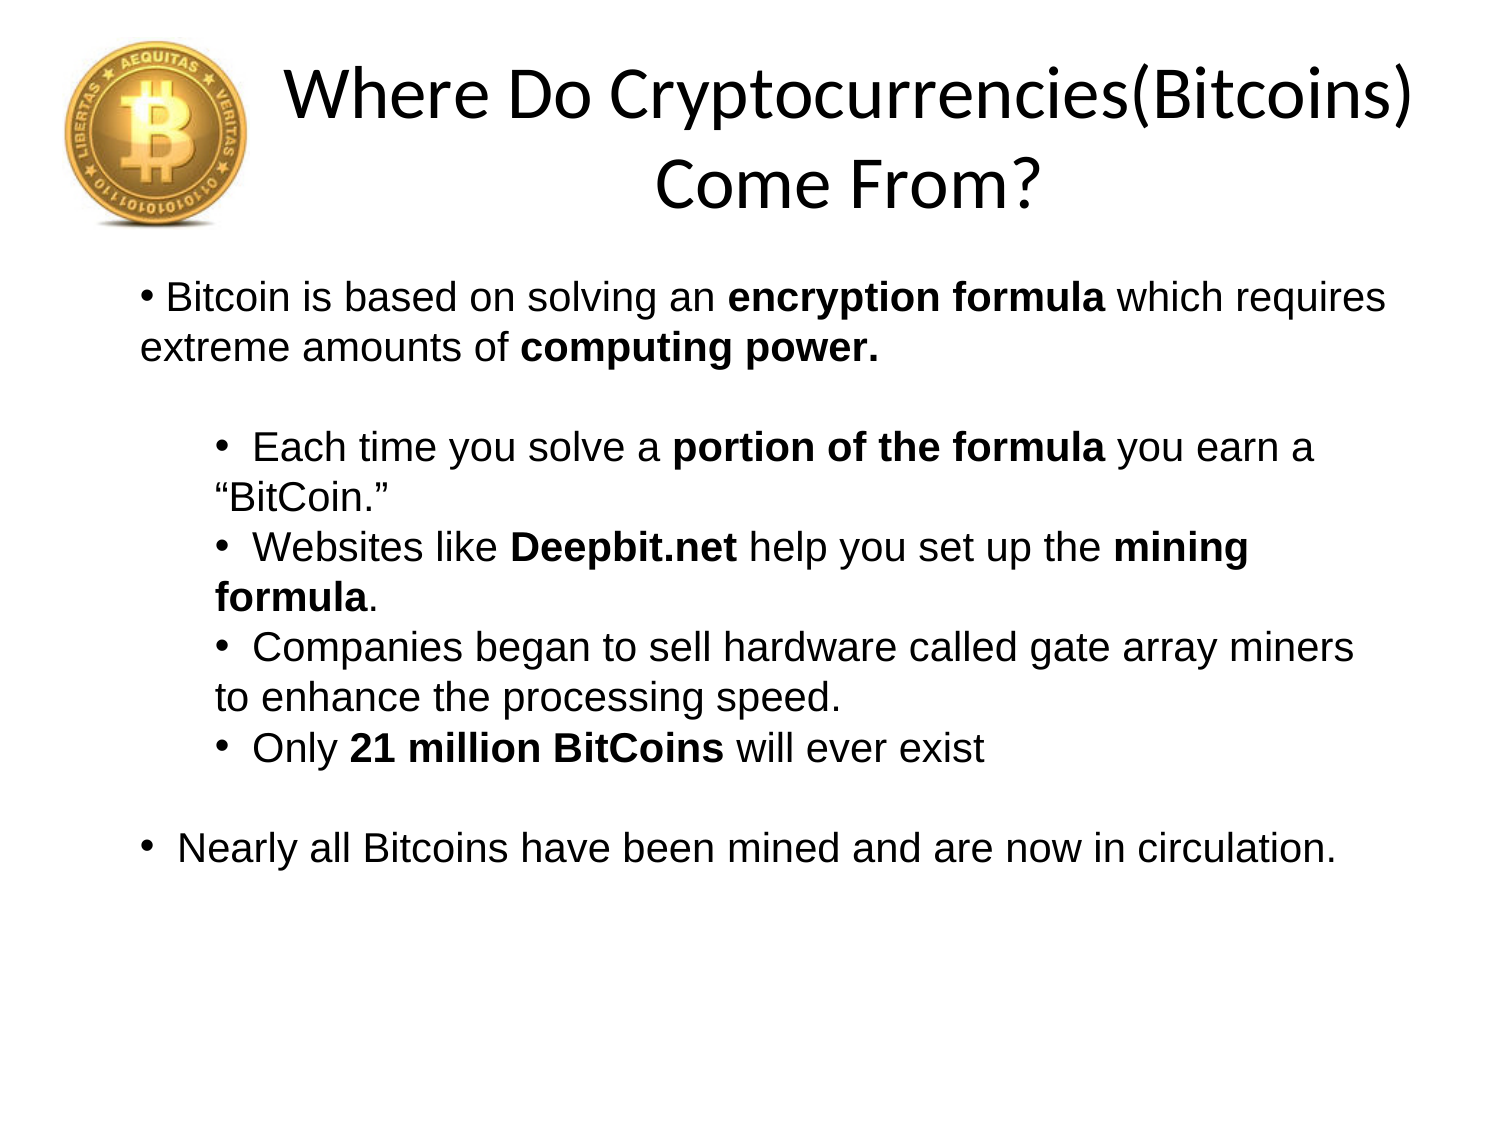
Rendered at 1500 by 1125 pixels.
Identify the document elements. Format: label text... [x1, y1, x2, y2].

picture [62, 37, 250, 230]
text_box Bitcoin is based on solving an encryption formula which requires extreme amounts of computing power. Each time you solve a portion of the formula you earn a “BitCoin.” Websites like Deepbit.net help you set up the mining formula. Companies began to sell hardware called gate array miners to enhance the processing speed. Only 21 million BitCoins will ever exist Nearly all Bitcoins have been mined and are now in circulation. [124, 262, 1413, 879]
title Where Do Cryptocurrencies(Bitcoins) Come From? [249, 39, 1450, 228]
